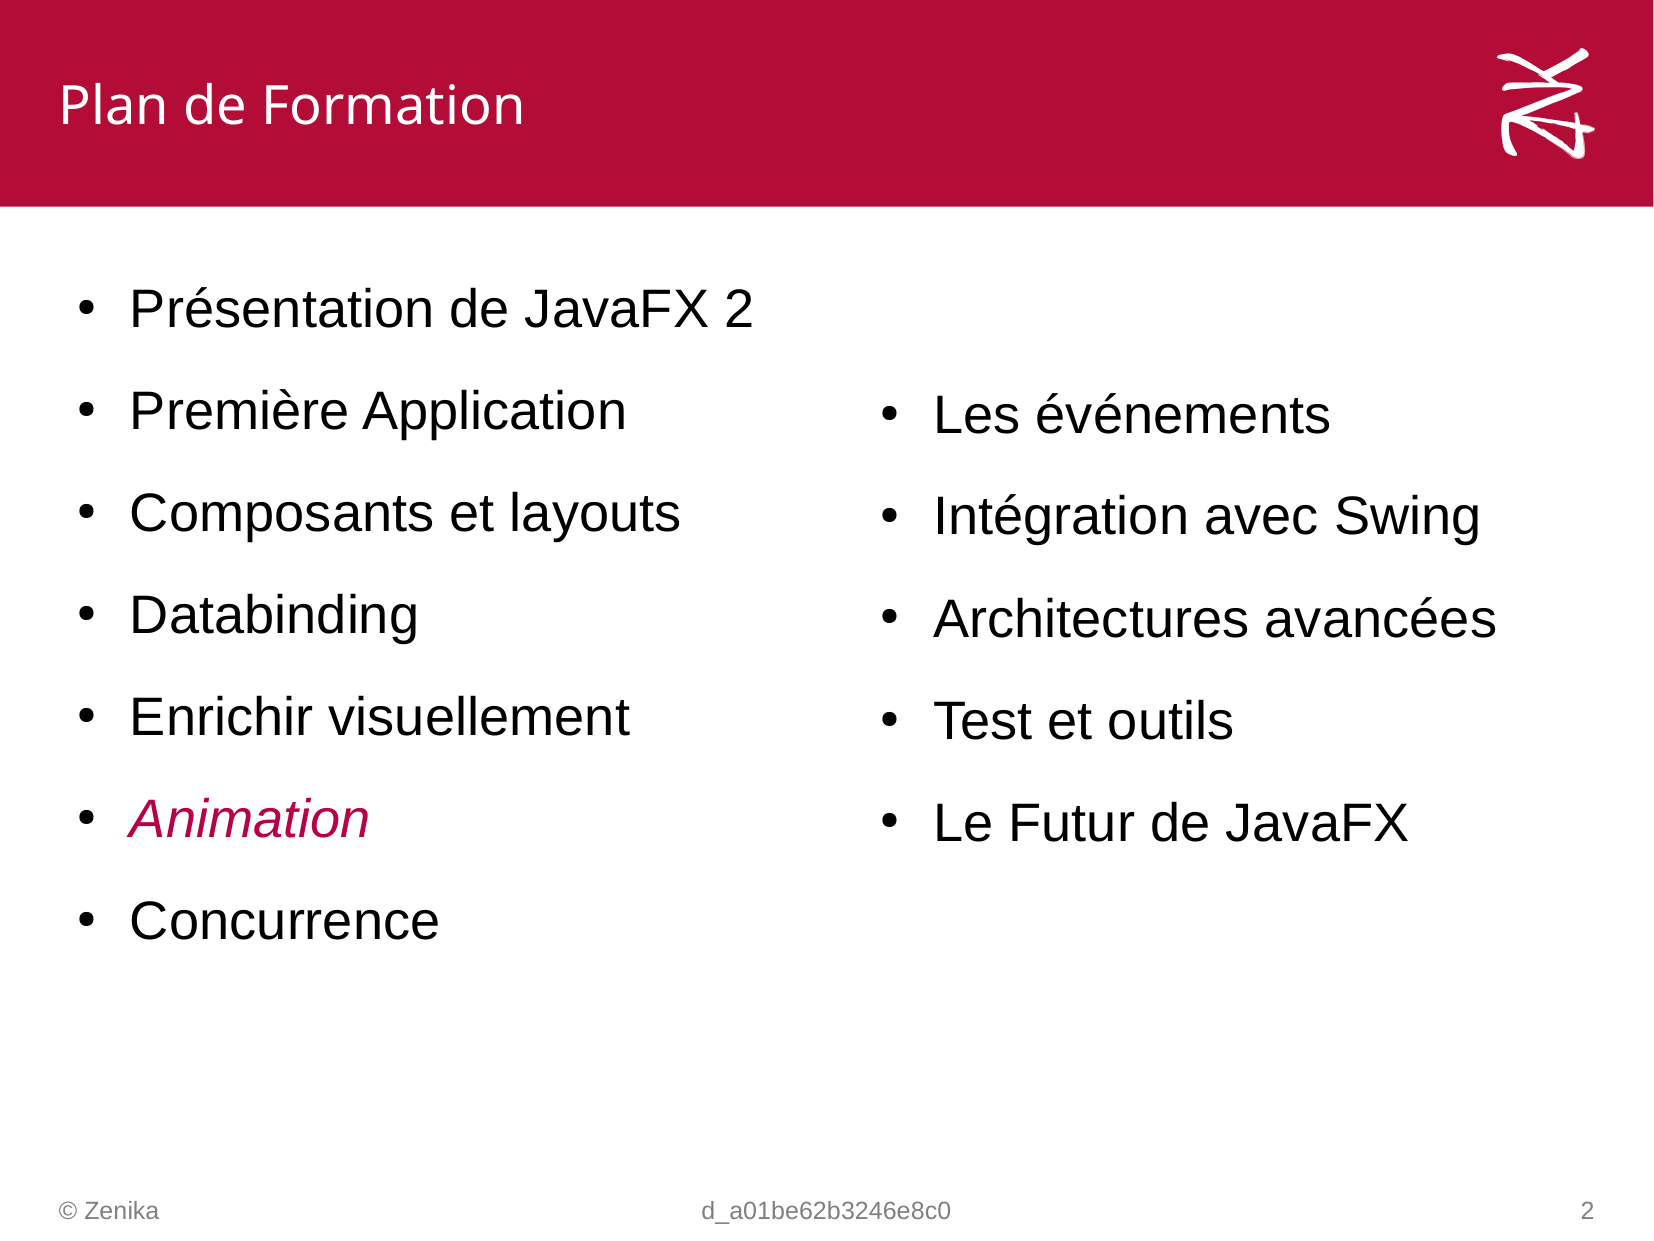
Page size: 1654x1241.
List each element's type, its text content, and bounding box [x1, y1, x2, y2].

title Plan de Formation [59, 29, 1595, 178]
list Présentation de JavaFX 2 Première Application Composants et layouts Databinding Enrichir visuellement Animation Concurrence [59, 248, 826, 981]
list Les événements Intégration avec Swing Architectures avancées Test et outils Le Futur de JavaFX [862, 353, 1629, 1072]
